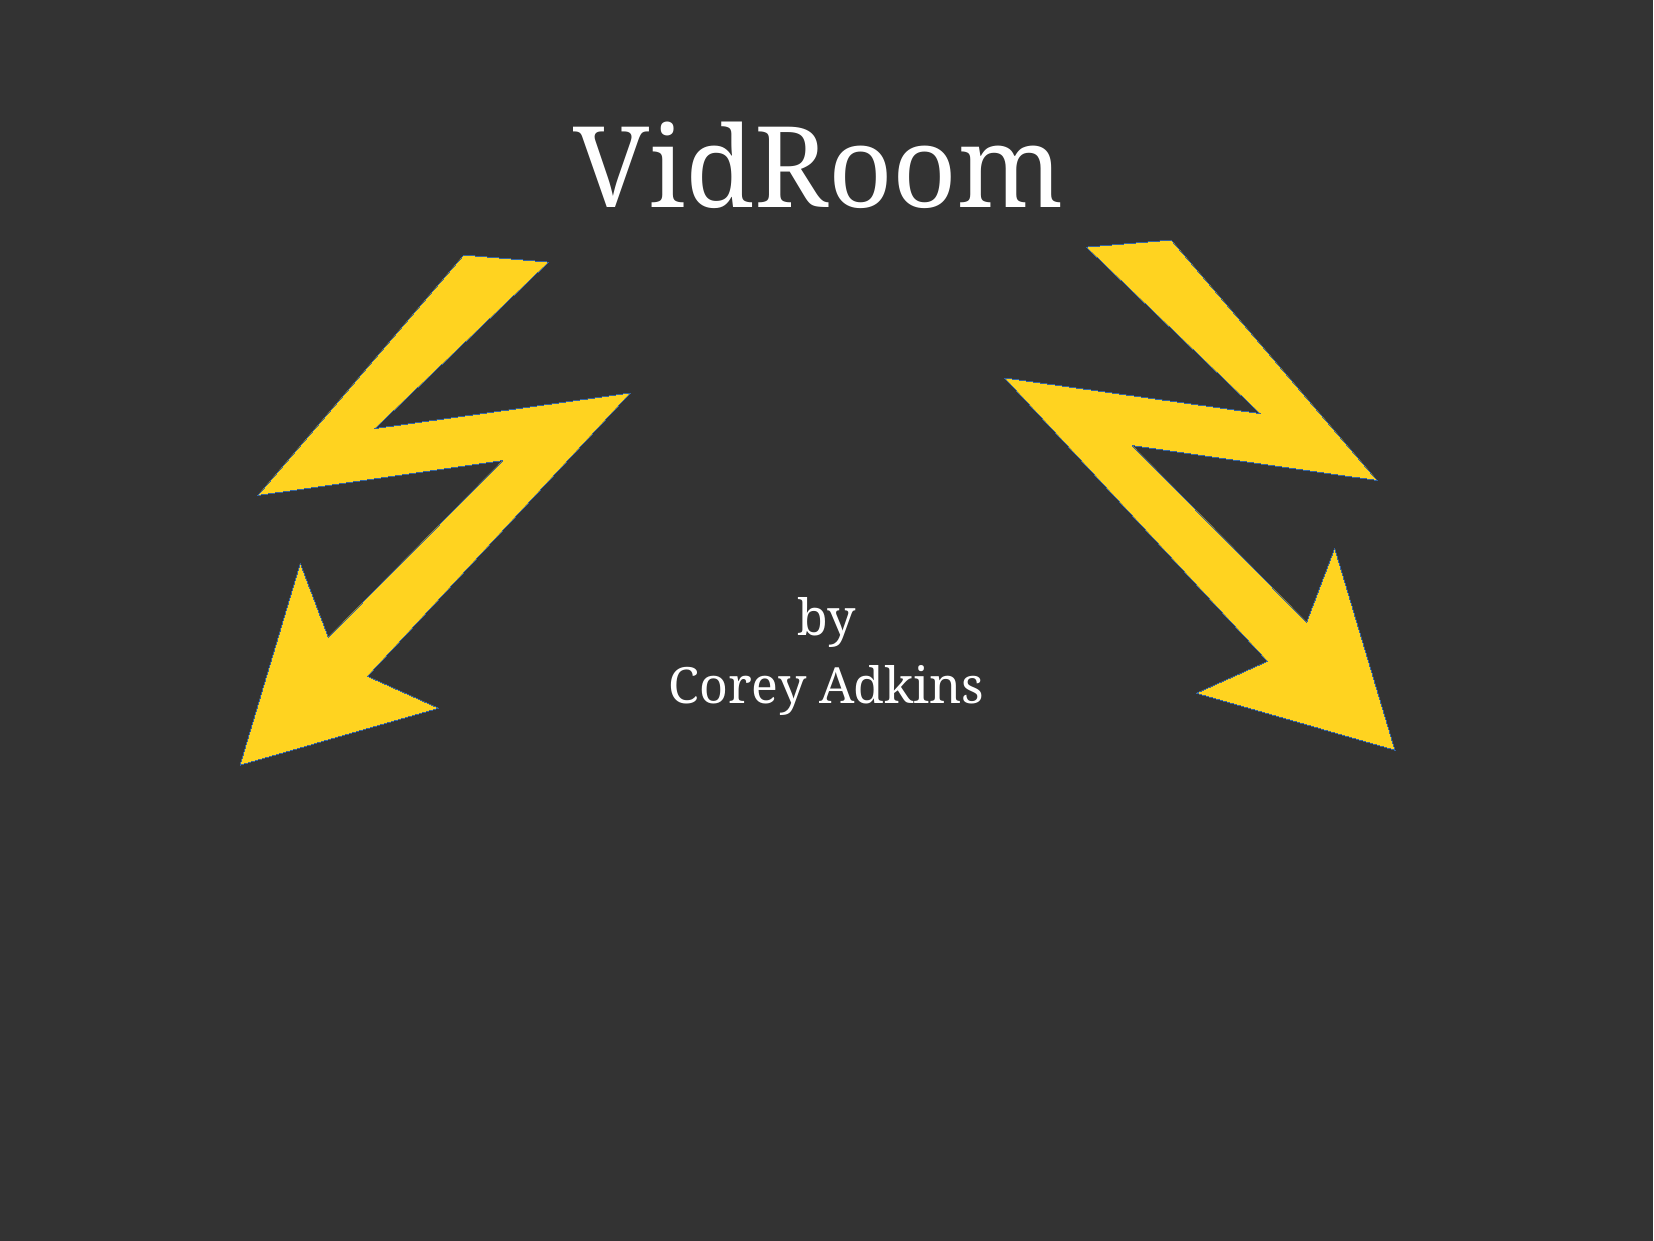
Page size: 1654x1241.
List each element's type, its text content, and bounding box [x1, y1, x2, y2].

text_box [1004, 240, 1396, 751]
title VidRoom [75, 60, 1563, 268]
subtitle by Corey Adkins [82, 290, 1571, 1010]
text_box [240, 255, 631, 766]
